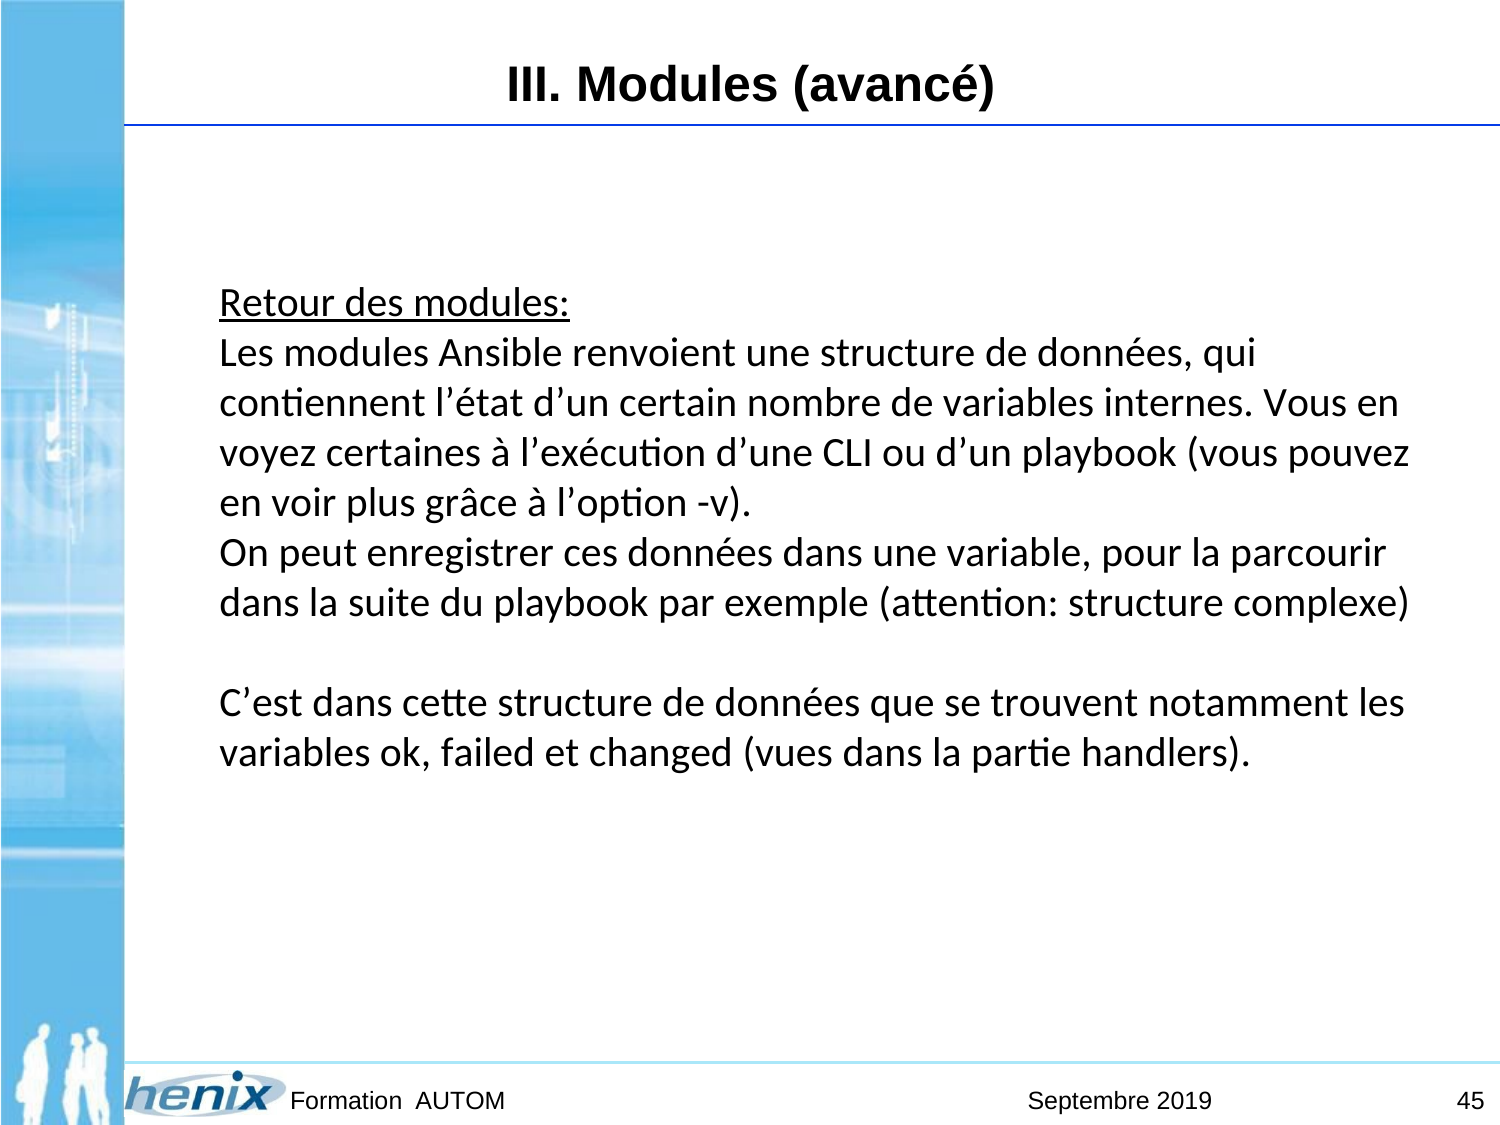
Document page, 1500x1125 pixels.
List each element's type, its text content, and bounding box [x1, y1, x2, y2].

text_box Formation AUTOM [288, 1084, 507, 1115]
text_box Retour des modules: Les modules Ansible renvoient une structure de données, qui contiennent l’état d’un certain nombre de variables internes. Vous en voyez certaines à l’exécution d’une CLI ou d’un playbook (vous pouvez en voir plus grâce à l’option -v). On peut enregistrer ces données dans une variable, pour la parcourir dans la suite du playbook par exemple (attention: structure complexe) C’est dans cette structure de données que se trouvent notamment les variables ok, failed et changed (vues dans la partie handlers). [219, 274, 1419, 775]
text_box Septembre 2019 [1025, 1084, 1241, 1115]
picture [0, 0, 126, 1125]
text_box III. Modules (avancé) [138, 50, 1363, 172]
text_box <numéro> [1452, 1084, 1490, 1115]
text_box [123, 1070, 287, 1117]
